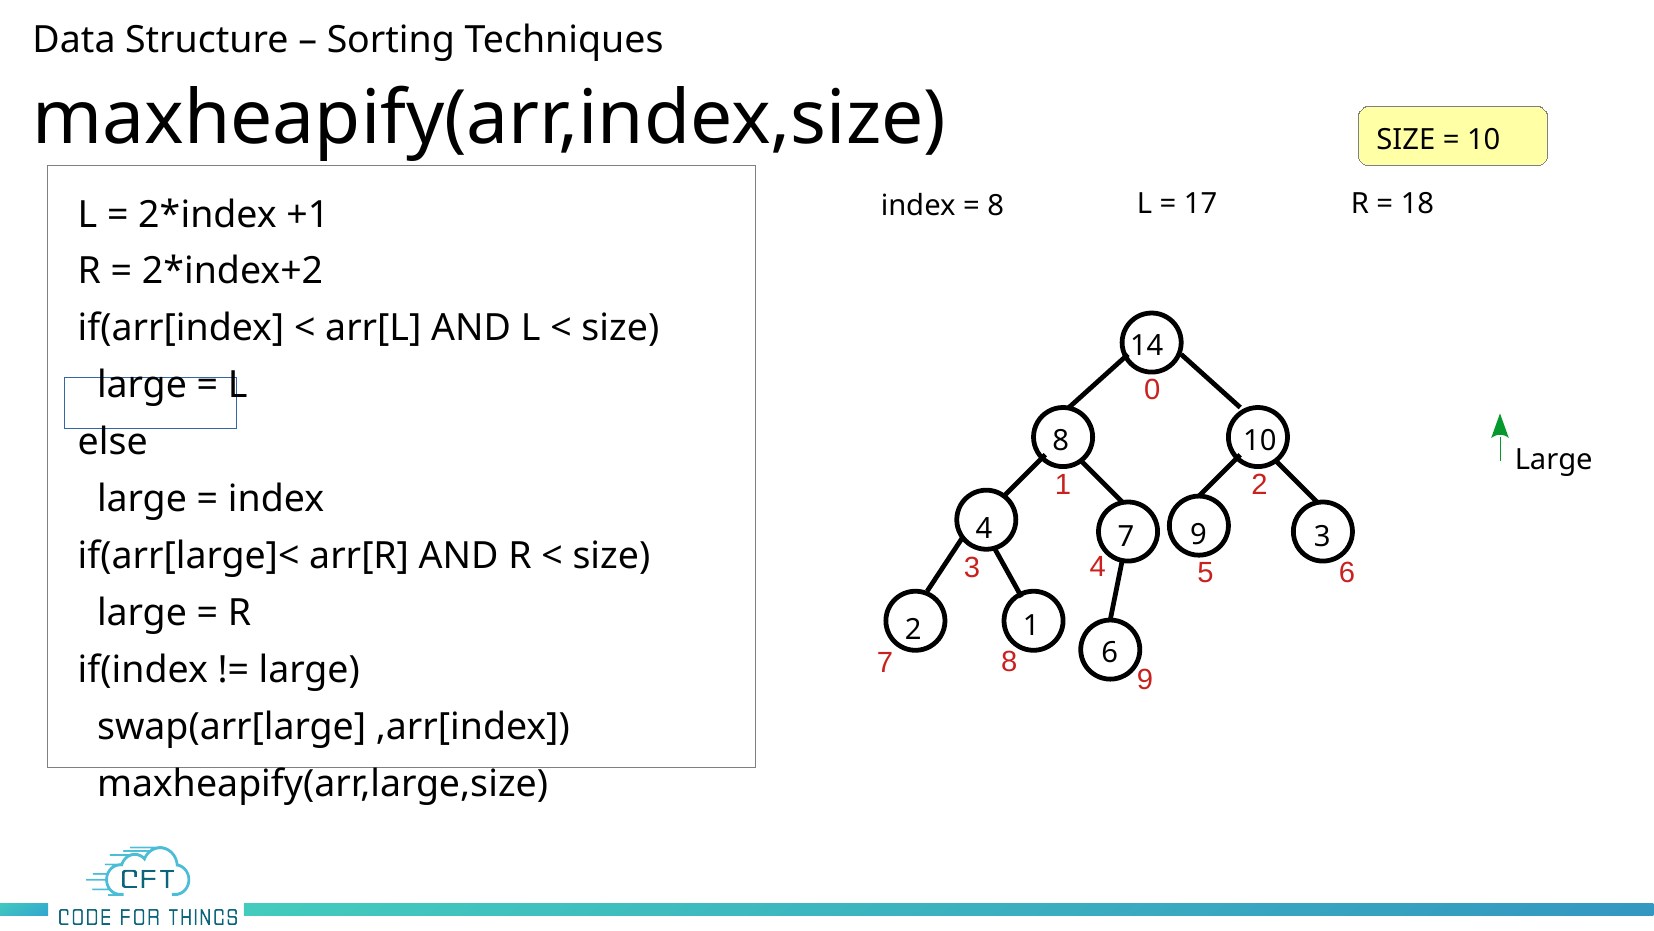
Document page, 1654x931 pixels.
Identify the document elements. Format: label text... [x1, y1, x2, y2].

text_box [489, 733, 499, 737]
text_box [1033, 647, 1048, 651]
text_box 8 [1037, 411, 1105, 461]
text_box [1095, 620, 1126, 624]
text_box 2 [890, 601, 939, 651]
text_box [964, 490, 1009, 500]
text_box [172, 733, 182, 737]
text_box 5 [1182, 548, 1229, 597]
text_box [1121, 557, 1144, 562]
text_box [956, 506, 960, 534]
text_box 6 [1086, 624, 1135, 674]
text_box [1033, 423, 1037, 451]
text_box [1169, 508, 1175, 543]
text_box 2 [1236, 460, 1283, 509]
text_box [1135, 633, 1140, 666]
text_box L = 2*index +1 R = 2*index+2 if(arr[index] < arr[L] AND L < size) large = L else large = index if(arr[large]< arr[R] AND R < size) large = R if(index != large) swap(arr[large] ,arr[index]) maxheapify(arr,large,size) [53, 179, 756, 733]
text_box 7 [862, 638, 909, 686]
text_box [1306, 501, 1340, 507]
text_box [1080, 632, 1086, 667]
text_box [1348, 515, 1353, 548]
text_box [1010, 502, 1016, 538]
text_box [1111, 501, 1145, 507]
text_box [315, 733, 325, 737]
text_box 1 [1008, 597, 1057, 647]
text_box R = 18 [1300, 175, 1476, 225]
text_box Large [1464, 431, 1622, 481]
text_box [1224, 510, 1229, 542]
text_box 3 [949, 543, 955, 552]
text_box [1244, 407, 1272, 411]
text_box [1358, 106, 1548, 166]
text_box index = 8 [830, 177, 1075, 227]
text_box 4 [1074, 542, 1121, 591]
text_box 10 [1228, 411, 1296, 461]
text_box [1093, 674, 1127, 680]
title Data Structure – Sorting Techniques maxheapify(arr,index,size) [32, 12, 1184, 166]
text_box 3 [949, 543, 996, 592]
picture [59, 846, 237, 925]
text_box [1049, 407, 1077, 411]
text_box [1307, 557, 1324, 562]
text_box [1151, 512, 1158, 551]
text_box [893, 591, 938, 601]
text_box SIZE = 10 [1361, 110, 1542, 160]
text_box 7 [1102, 507, 1151, 557]
text_box [1136, 312, 1167, 317]
text_box [47, 166, 756, 768]
text_box 0 [1129, 365, 1176, 414]
text_box L = 17 [1086, 175, 1258, 225]
text_box [1023, 591, 1052, 597]
text_box [1176, 496, 1221, 506]
text_box [1098, 517, 1102, 542]
text_box 4 [960, 500, 1010, 550]
text_box 14 [1107, 317, 1184, 367]
text_box [1057, 602, 1064, 639]
text_box 9 [1122, 655, 1168, 704]
text_box [885, 605, 890, 636]
text_box 1 [1039, 460, 1086, 509]
text_box [1293, 514, 1299, 549]
text_box [1003, 605, 1008, 636]
text_box 6 [1324, 548, 1371, 597]
text_box 9 [1175, 506, 1224, 556]
text_box [939, 602, 946, 639]
text_box 3 [1299, 507, 1348, 557]
text_box 8 [986, 638, 1033, 686]
